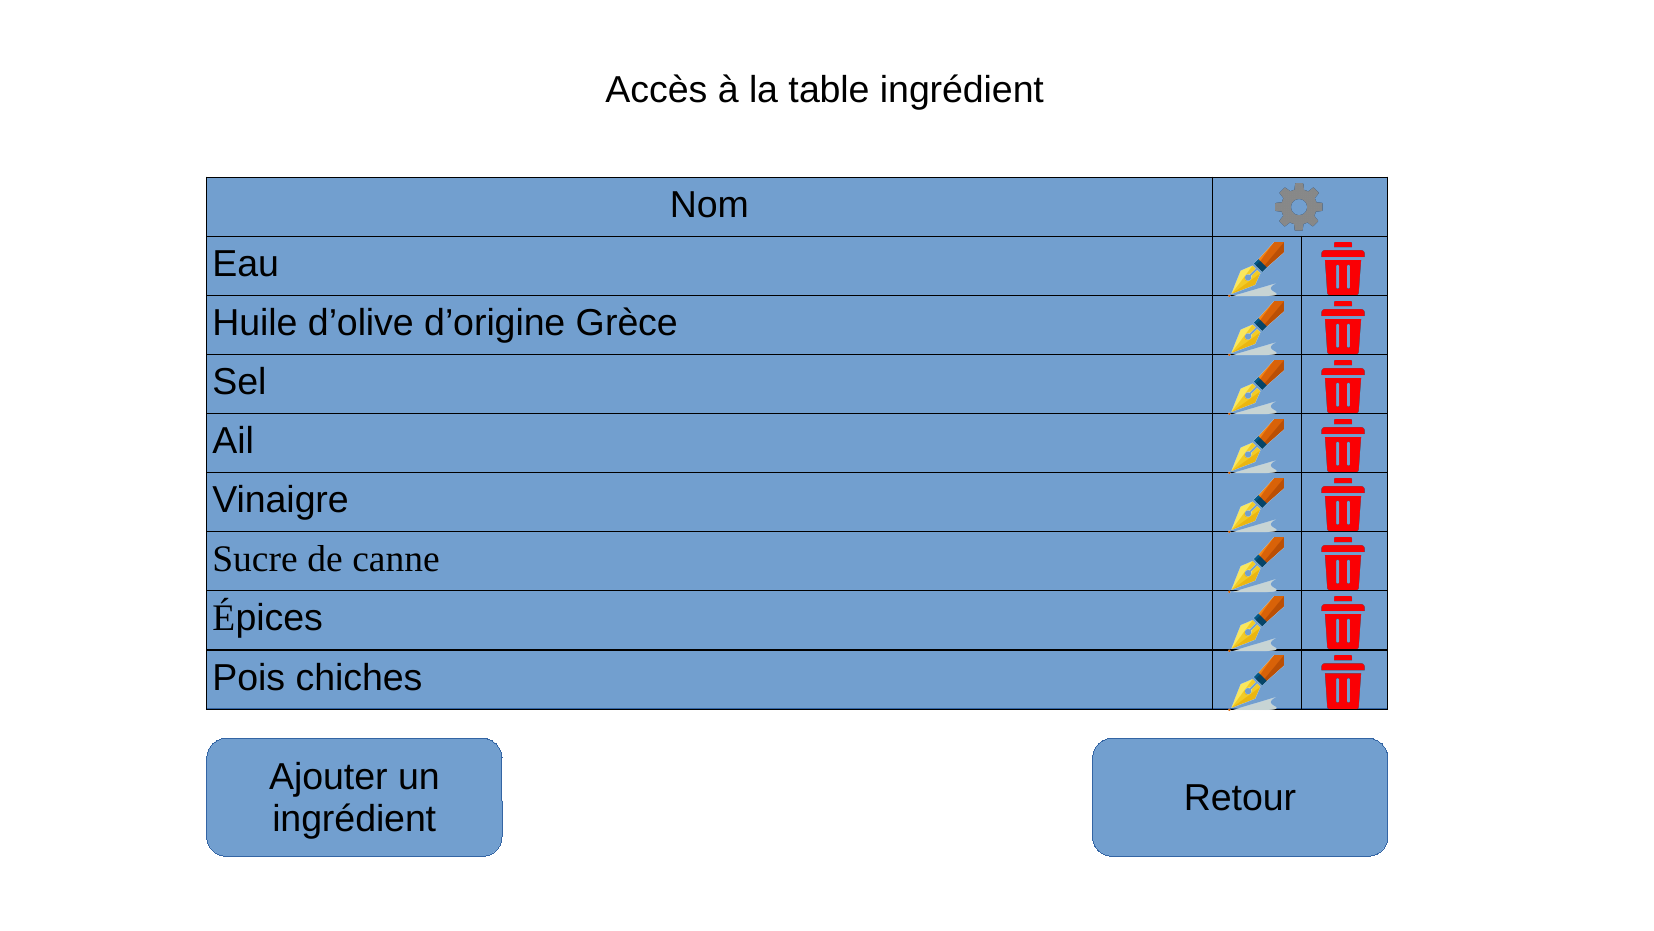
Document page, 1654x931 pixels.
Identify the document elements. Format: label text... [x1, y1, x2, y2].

picture [1316, 419, 1370, 472]
table_cell [1302, 355, 1387, 413]
table_cell [1302, 237, 1387, 295]
picture [1228, 419, 1284, 474]
picture [1228, 360, 1284, 415]
table_cell Épices [207, 591, 1212, 649]
picture [1316, 478, 1370, 531]
table_cell [1213, 473, 1301, 531]
text_box Retour [1092, 738, 1388, 857]
table_cell [1213, 296, 1301, 354]
table_cell [1302, 591, 1387, 649]
table_cell Eau [207, 237, 1212, 295]
table_cell [1213, 532, 1301, 590]
picture [1228, 478, 1284, 534]
table_header [1213, 178, 1269, 236]
picture [1228, 301, 1284, 356]
picture [1316, 596, 1370, 650]
table_cell [1213, 591, 1301, 649]
table_cell [1302, 532, 1387, 590]
picture [1316, 360, 1370, 413]
table_cell Sel [207, 355, 1212, 413]
text_box Accès à la table ingrédient [590, 61, 1059, 119]
table_header Nom [207, 178, 1212, 236]
picture [1228, 596, 1284, 652]
table_cell [1213, 414, 1301, 472]
picture [1316, 301, 1370, 354]
table_header [1329, 178, 1387, 236]
picture [1316, 242, 1370, 295]
picture [1316, 655, 1370, 709]
table_cell Pois chiches [207, 651, 1212, 709]
table_cell Sucre de canne [207, 532, 1212, 590]
table_cell [1302, 473, 1387, 531]
table_cell [1302, 651, 1387, 709]
picture [1228, 242, 1284, 297]
picture [1228, 655, 1284, 711]
table_cell [1302, 296, 1387, 354]
picture [1316, 537, 1370, 590]
table_cell Ail [207, 414, 1212, 472]
table_cell Vinaigre [207, 473, 1212, 531]
table_cell [1213, 355, 1301, 413]
table_cell Huile d’olive d’origine Grèce [207, 296, 1212, 354]
text_box Ajouter un ingrédient [206, 738, 503, 857]
table_cell [1213, 237, 1301, 295]
picture [1228, 537, 1284, 593]
table_cell [1302, 414, 1387, 472]
picture [1269, 177, 1329, 237]
table_cell [1213, 651, 1301, 709]
